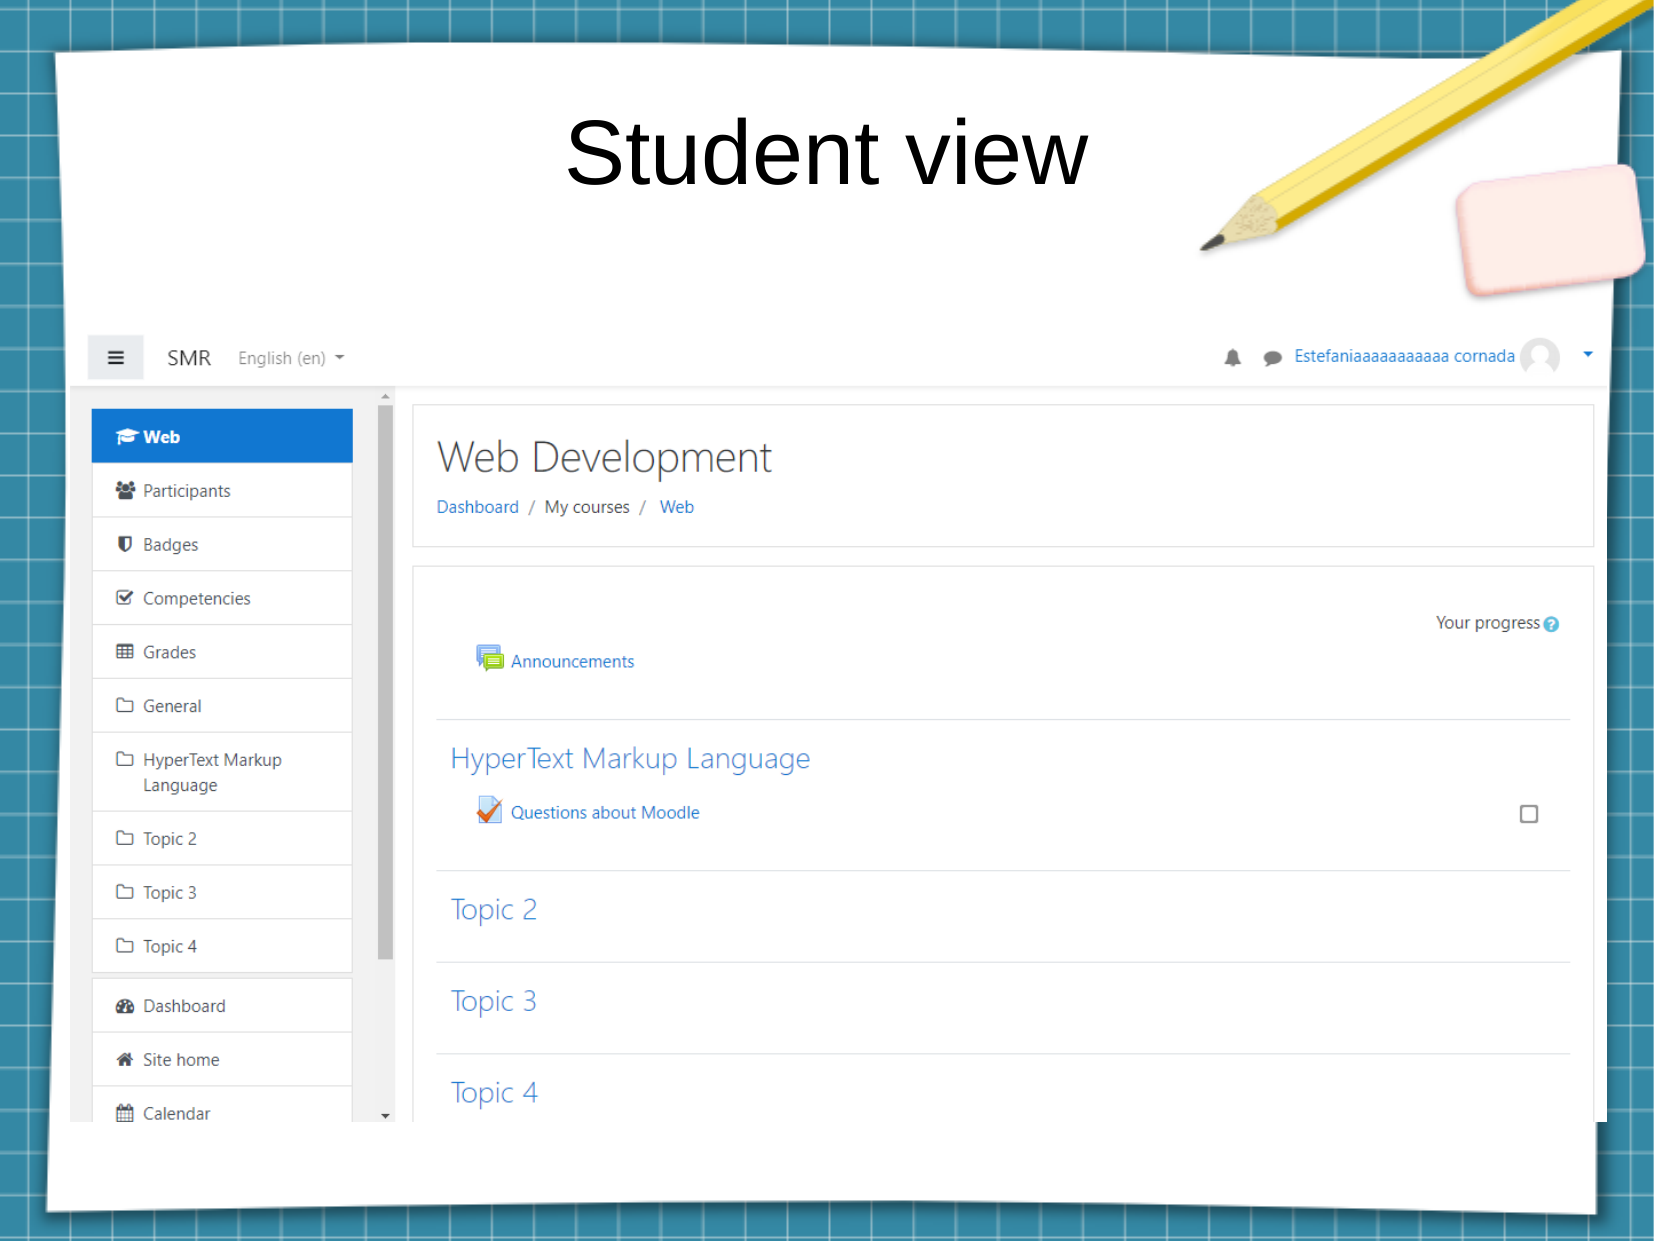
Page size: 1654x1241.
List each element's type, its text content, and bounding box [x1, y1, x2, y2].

title Student view [83, 49, 1572, 257]
picture [0, 0, 1654, 1241]
